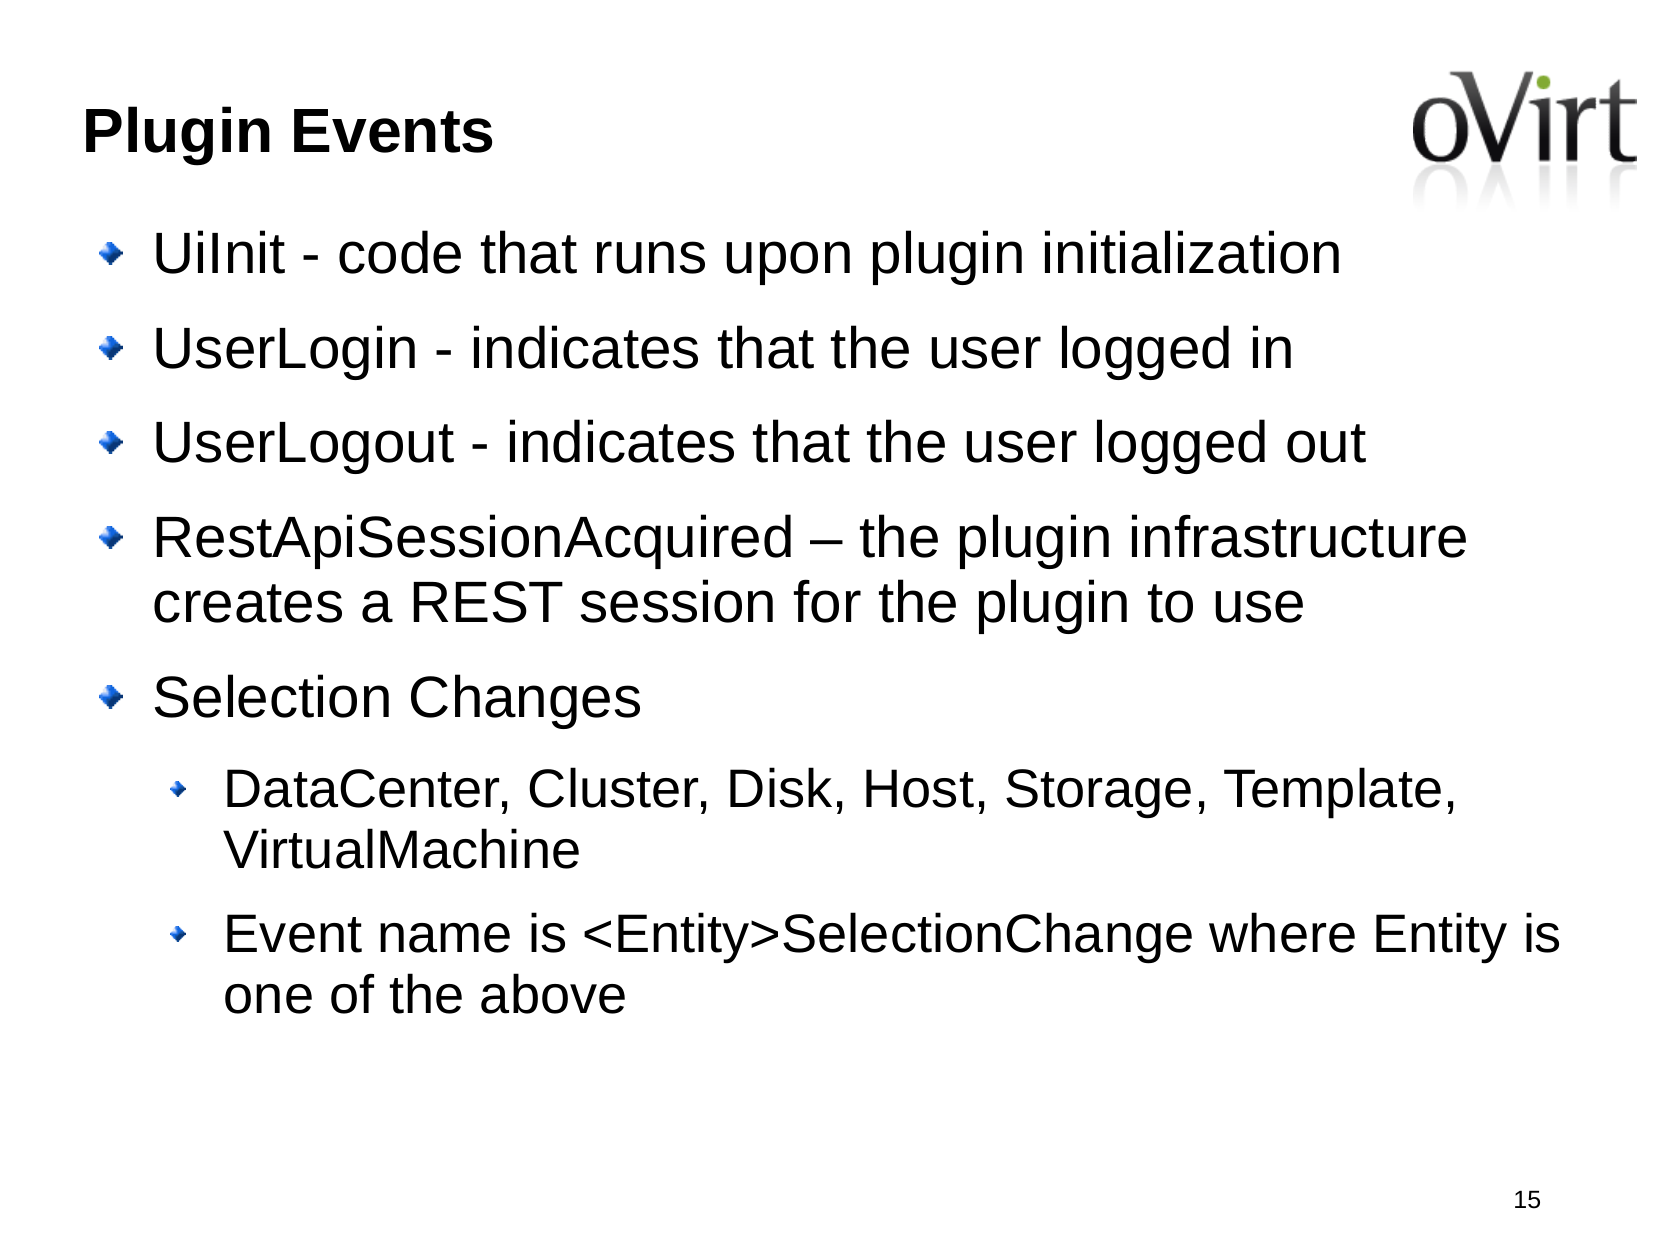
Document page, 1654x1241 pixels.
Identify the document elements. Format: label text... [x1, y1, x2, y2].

title Plugin Events [82, 37, 1303, 221]
picture [1413, 63, 1637, 212]
list UiInit - code that runs upon plugin initialization UserLogin - indicates that the user logged in UserLogout - indicates that the user logged out RestApiSessionAcquired – the plugin infrastructure creates a REST session for the plugin to use Selection Changes DataCenter, Cluster, Disk, Host, Storage, Template, VirtualMachine Event name is <Entity>SelectionChange where Entity is one of the above [82, 221, 1571, 1025]
